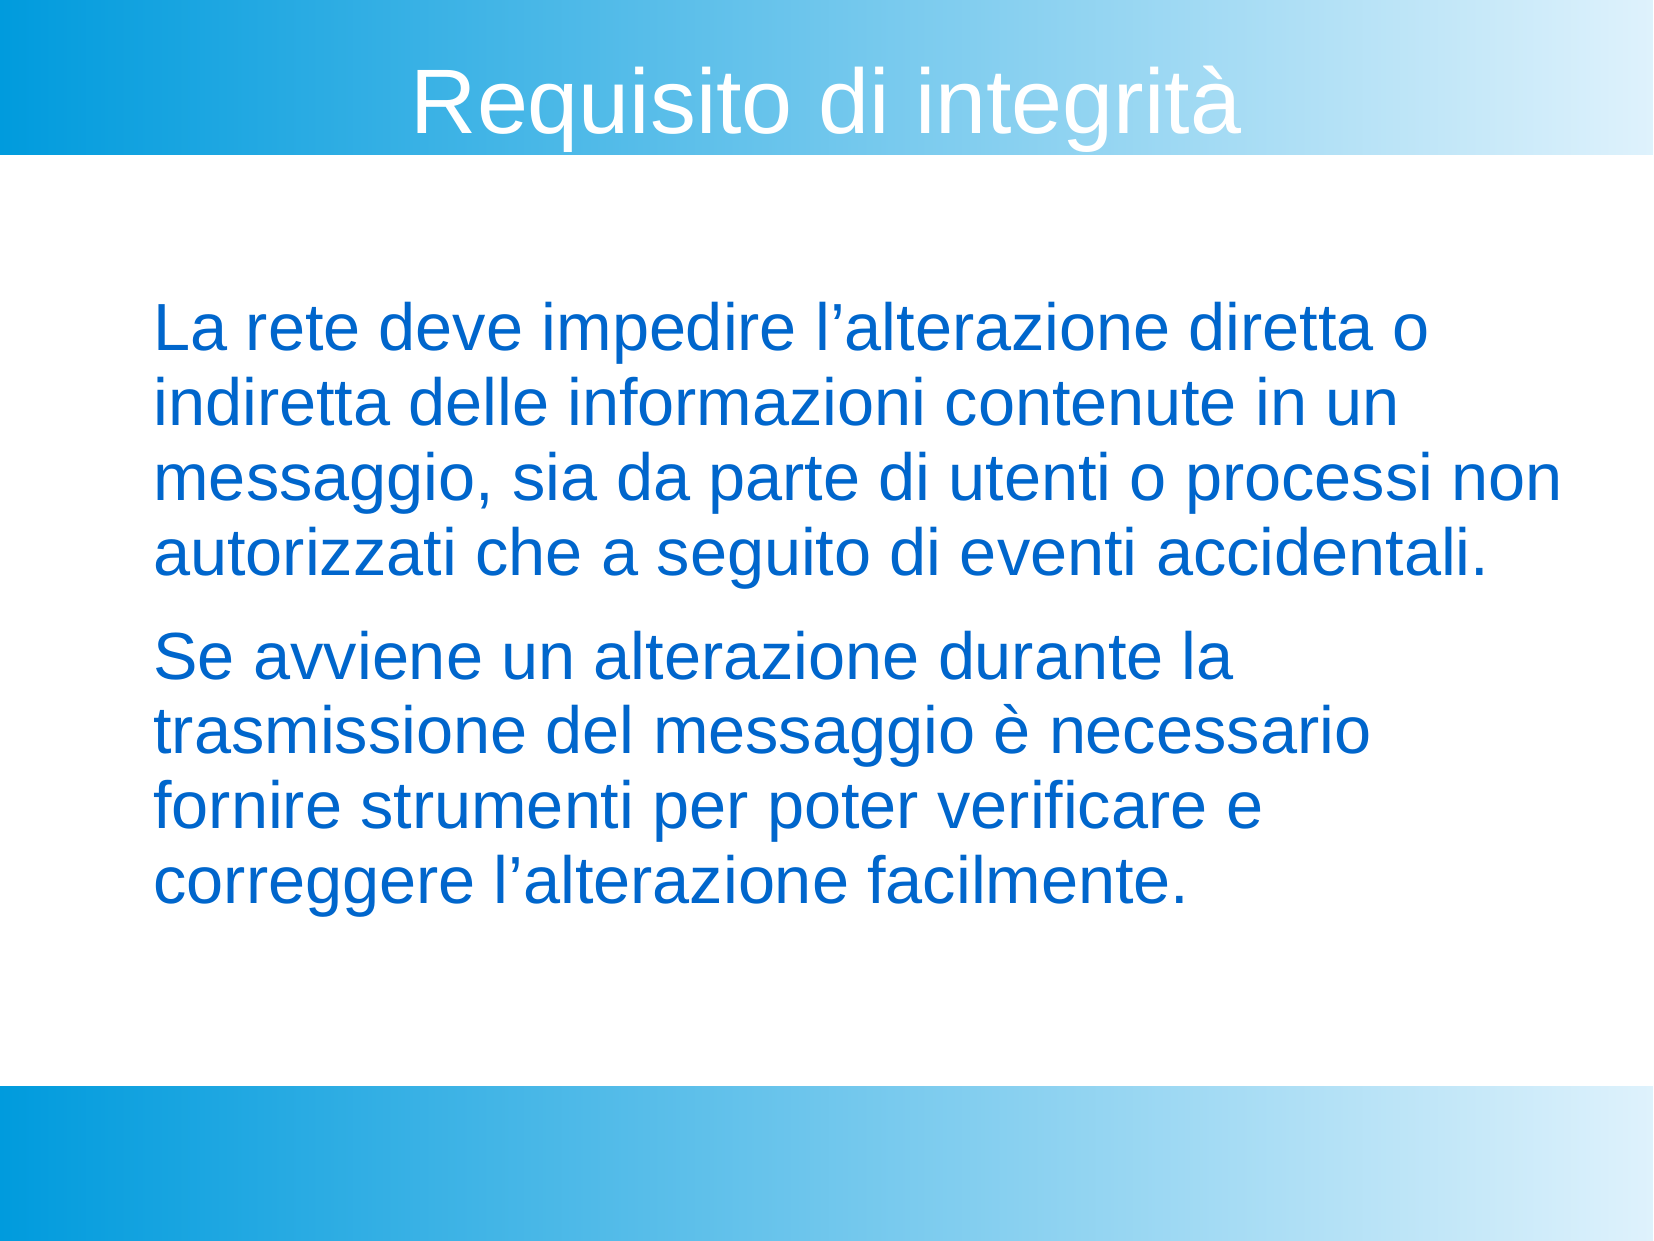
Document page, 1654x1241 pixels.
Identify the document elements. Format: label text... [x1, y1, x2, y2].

list La rete deve impedire l’alterazione diretta o indiretta delle informazioni contenute in un messaggio, sia da parte di utenti o processi non autorizzati che a seguito di eventi accidentali. Se avviene un alterazione durante la trasmissione del messaggio è necessario fornire strumenti per poter verificare e correggere l’alterazione facilmente. [82, 290, 1571, 1010]
title Requisito di integrità [82, 49, 1571, 155]
